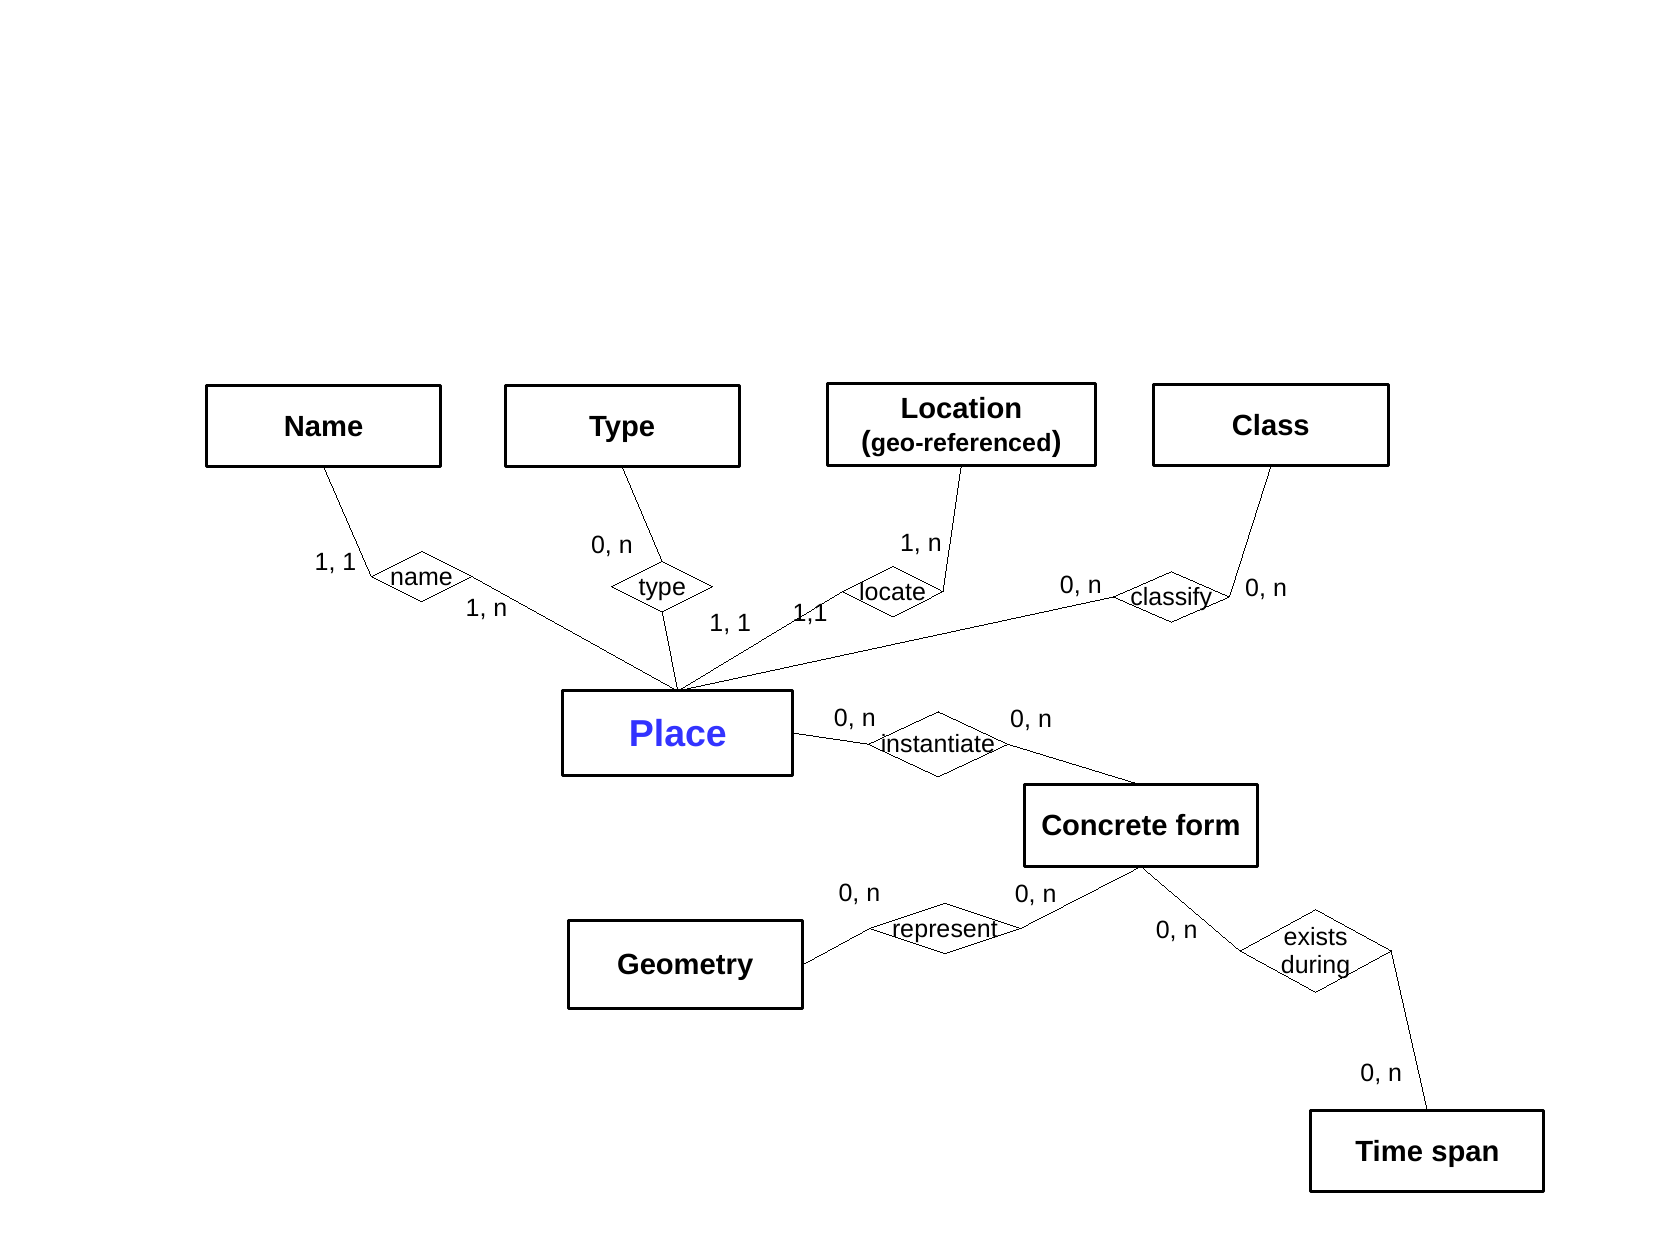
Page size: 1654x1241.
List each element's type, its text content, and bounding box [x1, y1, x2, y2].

text_box 0, n [1045, 563, 1117, 607]
text_box 1, n [450, 586, 527, 630]
text_box 0, n [1000, 871, 1072, 915]
text_box 1, 1 [694, 601, 768, 645]
text_box 0, n [819, 696, 891, 740]
text_box represent [869, 903, 1020, 954]
text_box 0, n [1141, 908, 1213, 952]
text_box classify [1113, 571, 1230, 623]
text_box 1, n [885, 520, 969, 564]
text_box 1,1 [777, 591, 843, 635]
text_box Type [505, 385, 740, 467]
text_box Name [206, 385, 441, 467]
text_box 1, 1 [299, 540, 372, 583]
text_box Place [562, 690, 793, 776]
text_box 0, n [823, 871, 896, 914]
text_box name [372, 551, 473, 602]
text_box 0, n [1345, 1051, 1418, 1094]
text_box type [611, 561, 713, 612]
text_box Time span [1310, 1110, 1544, 1192]
text_box Geometry [568, 920, 803, 1009]
text_box locate [842, 566, 943, 617]
text_box instantiate [868, 711, 1008, 777]
text_box Location (geo-referenced) [827, 383, 1096, 466]
text_box exists during [1240, 909, 1391, 993]
text_box 0, n [1230, 566, 1303, 610]
text_box 0, n [576, 523, 649, 567]
text_box 0, n [995, 697, 1068, 741]
text_box Class [1153, 384, 1389, 466]
text_box Concrete form [1024, 784, 1258, 867]
